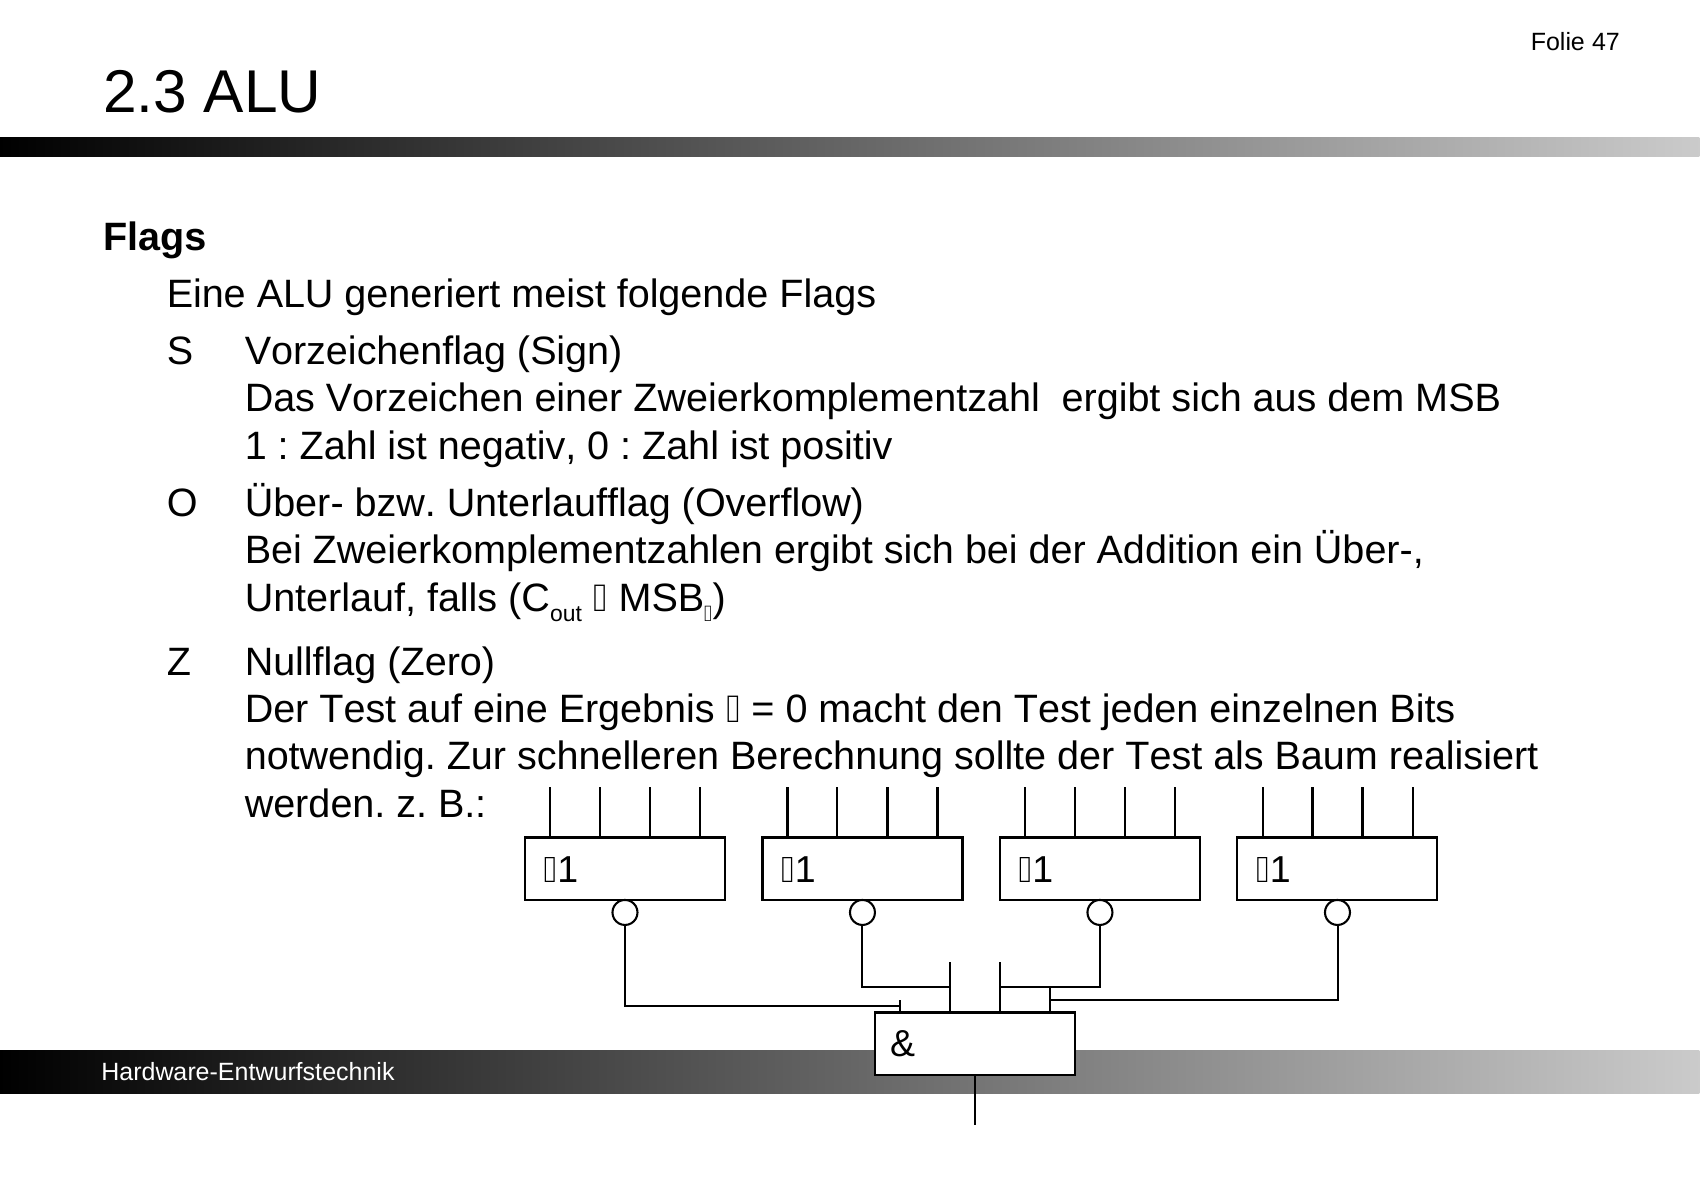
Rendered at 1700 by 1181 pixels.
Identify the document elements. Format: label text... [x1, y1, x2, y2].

text_box 1 [1241, 837, 1306, 898]
text_box 1 [766, 837, 831, 898]
list Flags Eine ALU generiert meist folgende Flags S Vorzeichenflag (Sign) Das Vorzeichen einer Zweierkomplementzahl ergibt sich aus dem MSB 1 : Zahl ist negativ, 0 : Zahl ist positiv O Über- bzw. Unterlaufflag (Overflow) Bei Zweierkomplementzahlen ergibt sich bei der Addition ein Über-, Unterlauf, falls (Cout  MSB) Z Nullflag (Zero) Der Test auf eine Ergebnis  = 0 macht den Test jeden einzelnen Bits notwendig. Zur schnelleren Berechnung sollte der Test als Baum realisiert werden. z. B.: [87, 202, 1613, 1022]
text_box [875, 1012, 1075, 1075]
title 2.3 ALU [87, 36, 1421, 142]
text_box & [875, 1010, 930, 1072]
text_box [524, 837, 725, 925]
text_box [762, 837, 963, 925]
text_box 1 [1003, 837, 1068, 898]
text_box [999, 837, 1200, 925]
text_box 1 [528, 837, 593, 898]
text_box [1237, 837, 1438, 925]
